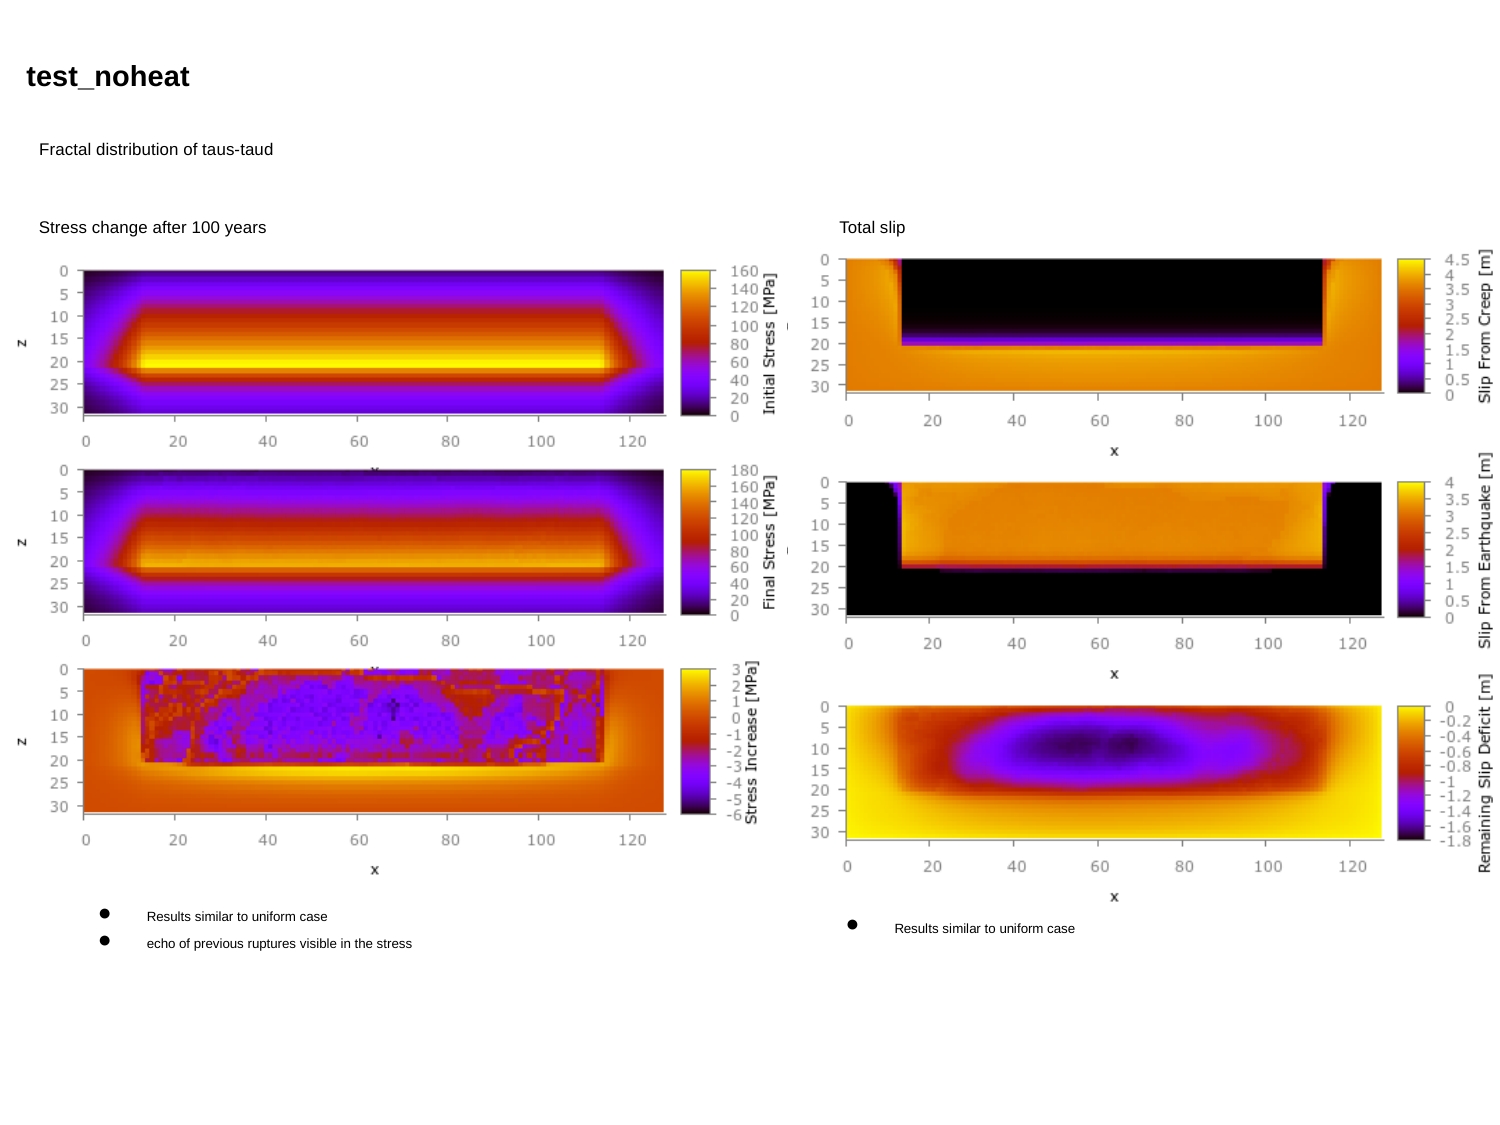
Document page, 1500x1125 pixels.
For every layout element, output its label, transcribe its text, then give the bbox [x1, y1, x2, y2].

text_box Total slip [824, 189, 1267, 243]
text_box Results similar to uniform case echo of previous ruptures visible in the stress [56, 883, 700, 1055]
title test_noheat [11, 19, 1086, 112]
list Fractal distribution of taus-taud [24, 111, 1425, 185]
text_box Results similar to uniform case [804, 906, 1448, 1101]
picture [0, 243, 1500, 906]
text_box Stress change after 100 years [24, 189, 466, 244]
